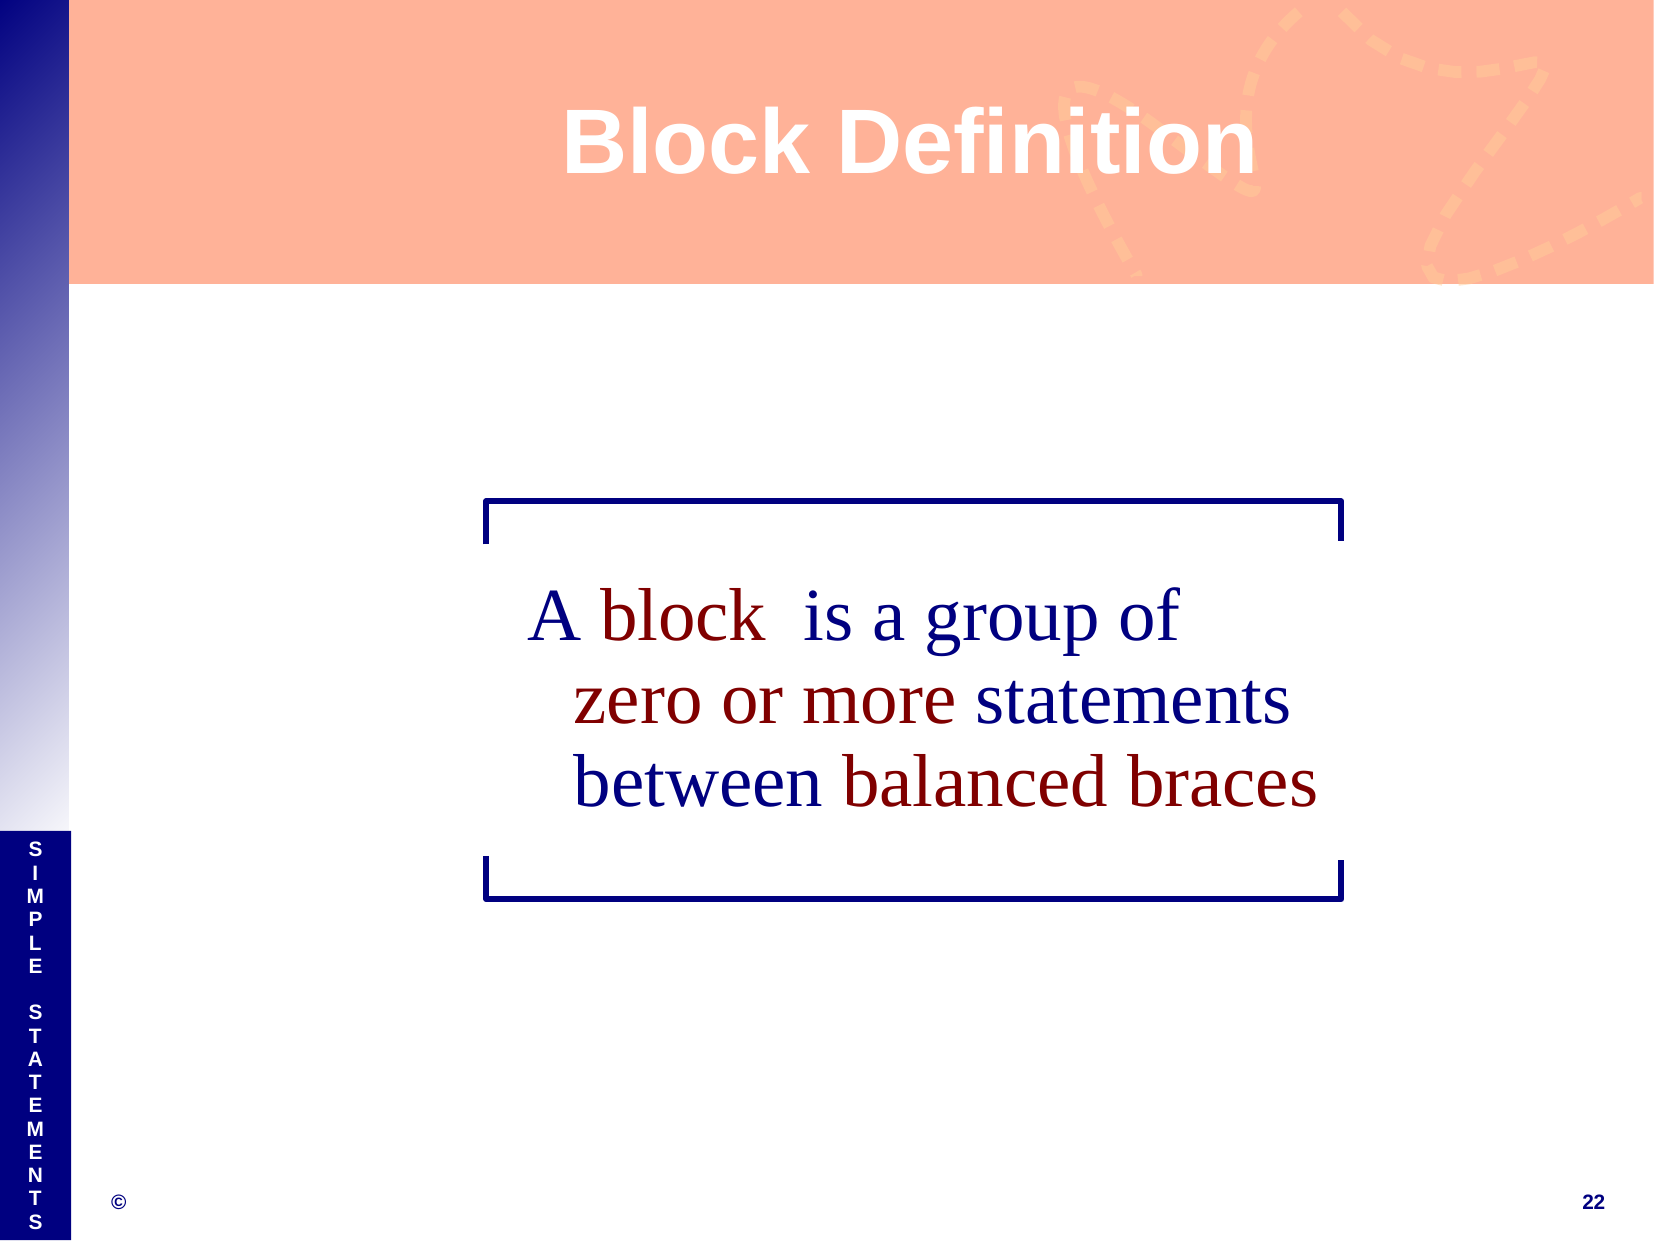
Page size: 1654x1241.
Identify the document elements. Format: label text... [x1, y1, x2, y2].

text_box A block is a group of zero or more statements between balanced braces [501, 472, 1326, 925]
text_box S I M P L E S T A T E M E N T S [0, 830, 71, 1241]
title Block Definition [204, 37, 1617, 246]
